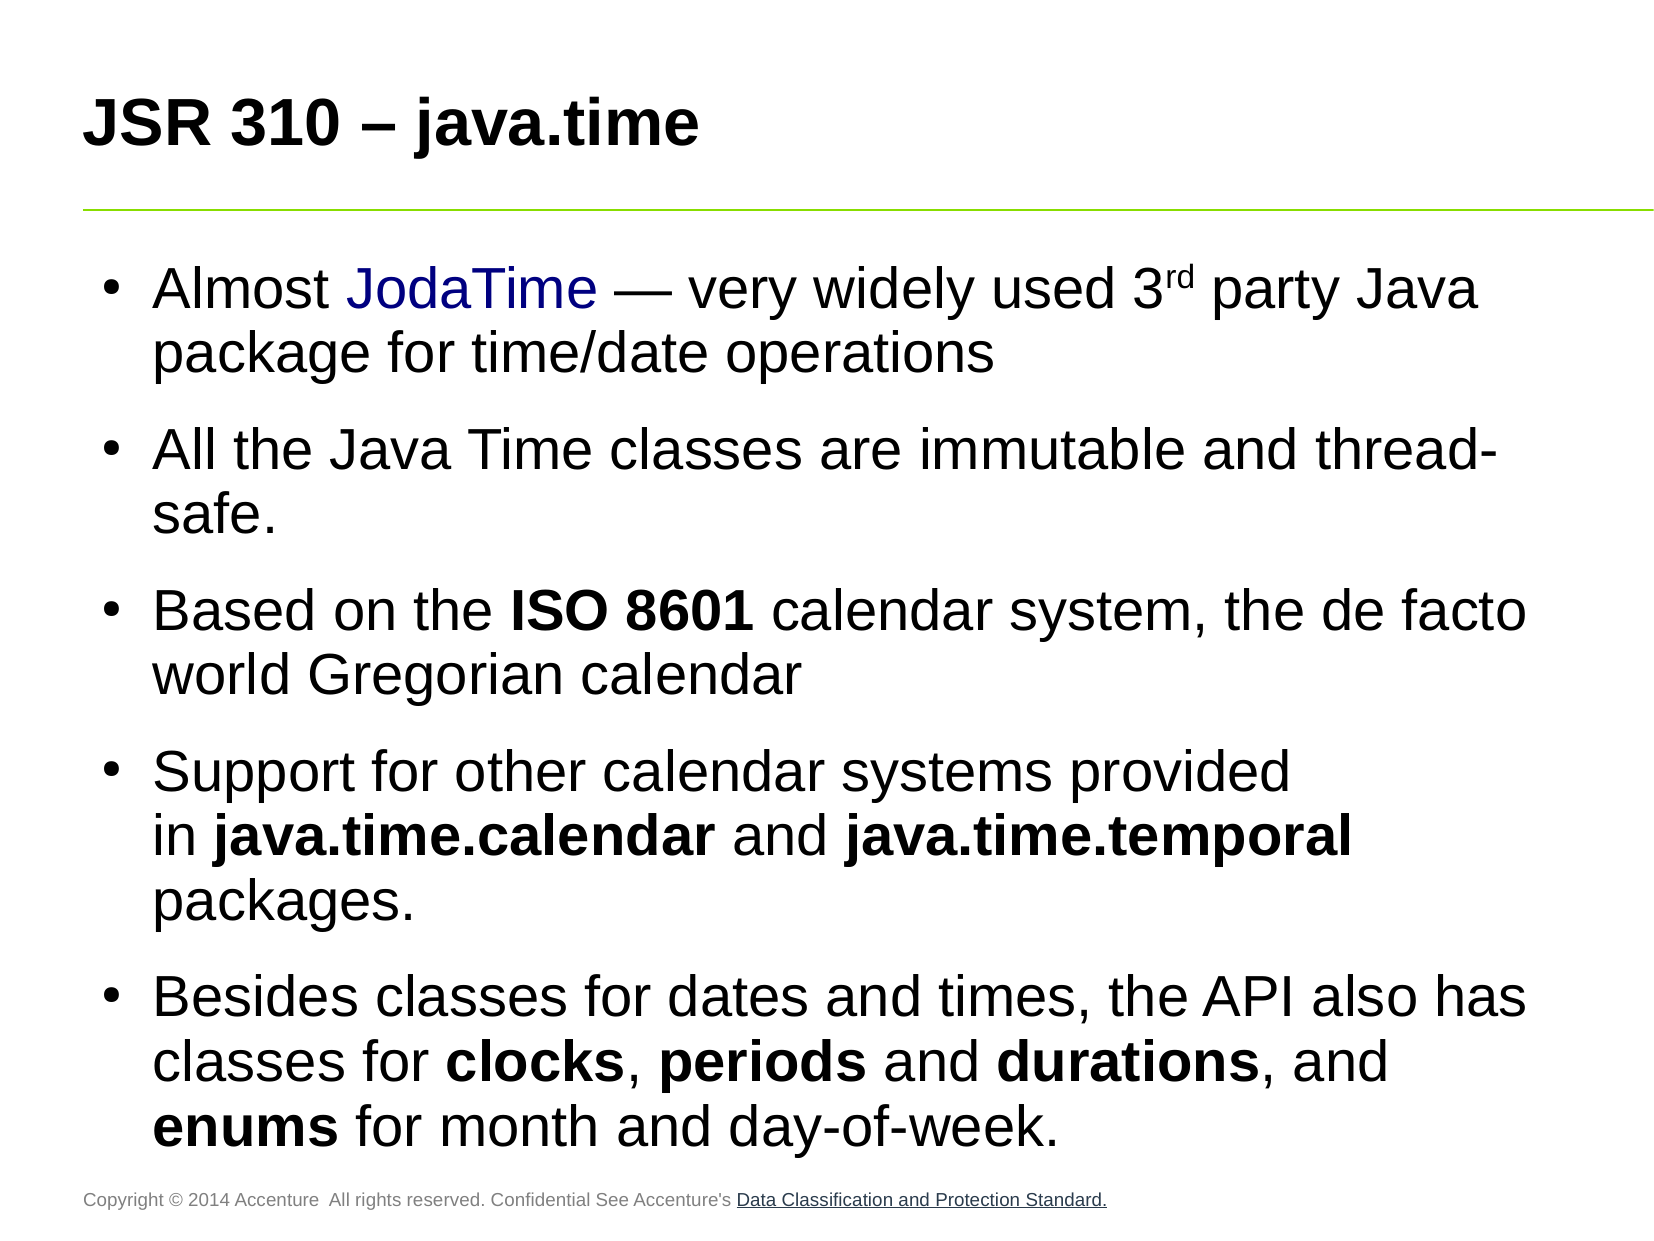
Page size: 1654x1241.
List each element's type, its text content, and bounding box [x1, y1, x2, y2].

list Almost JodaTime — very widely used 3rd party Java package for time/date operations All the Java Time classes are immutable and thread-safe. Based on the ISO 8601 calendar system, the de facto world Gregorian calendar Support for other calendar systems provided in java.time.calendar and java.time.temporal packages. Besides classes for dates and times, the API also has classes for clocks, periods and durations, and enums for month and day-of-week. [84, 255, 1573, 1166]
title JSR 310 – java.time [82, 49, 1571, 196]
